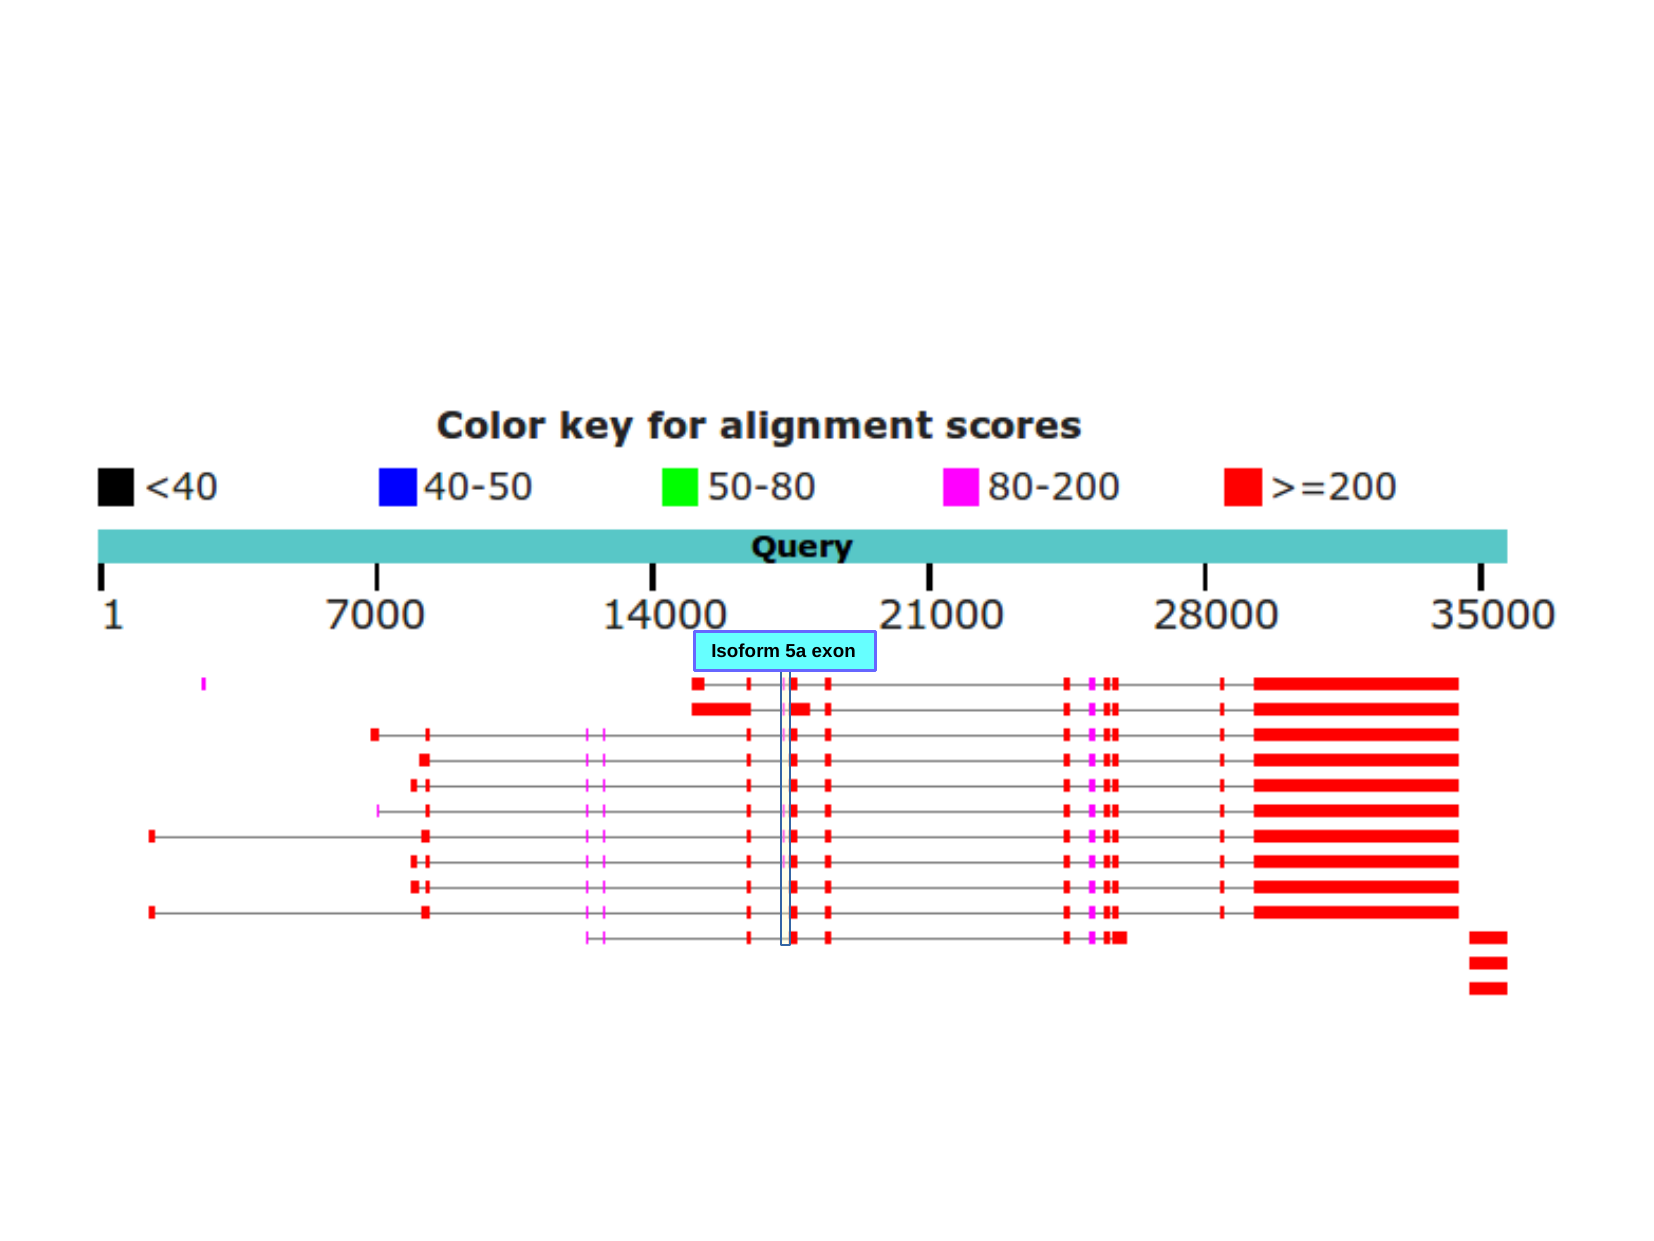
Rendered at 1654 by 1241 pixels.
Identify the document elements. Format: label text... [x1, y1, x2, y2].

text_box [781, 672, 790, 945]
picture [88, 401, 1565, 1006]
text_box Isoform 5a exon [694, 631, 876, 671]
